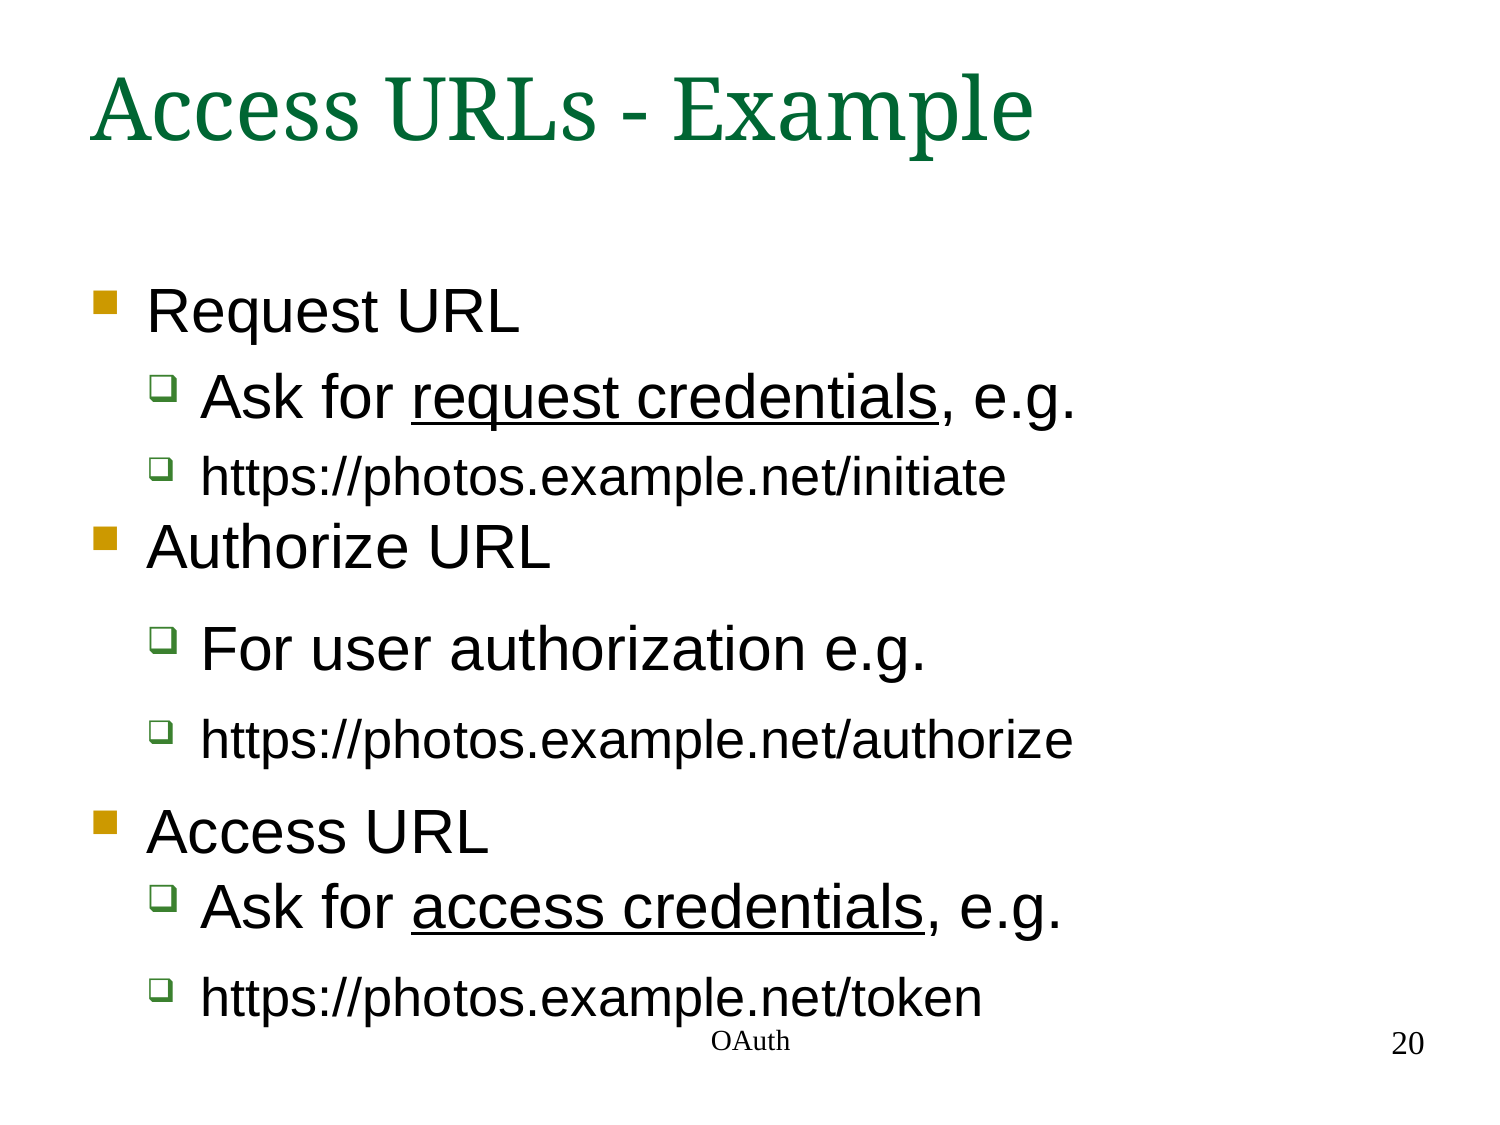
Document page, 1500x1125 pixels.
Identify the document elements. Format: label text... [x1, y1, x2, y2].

title Access URLs - Example [75, 45, 1425, 233]
list Request URL Ask for request credentials, e.g. https://photos.example.net/initiate Authorize URL For user authorization e.g. https://photos.example.net/authorize Access URL Ask for access credentials, e.g. https://photos.example.net/token [75, 262, 1425, 1006]
